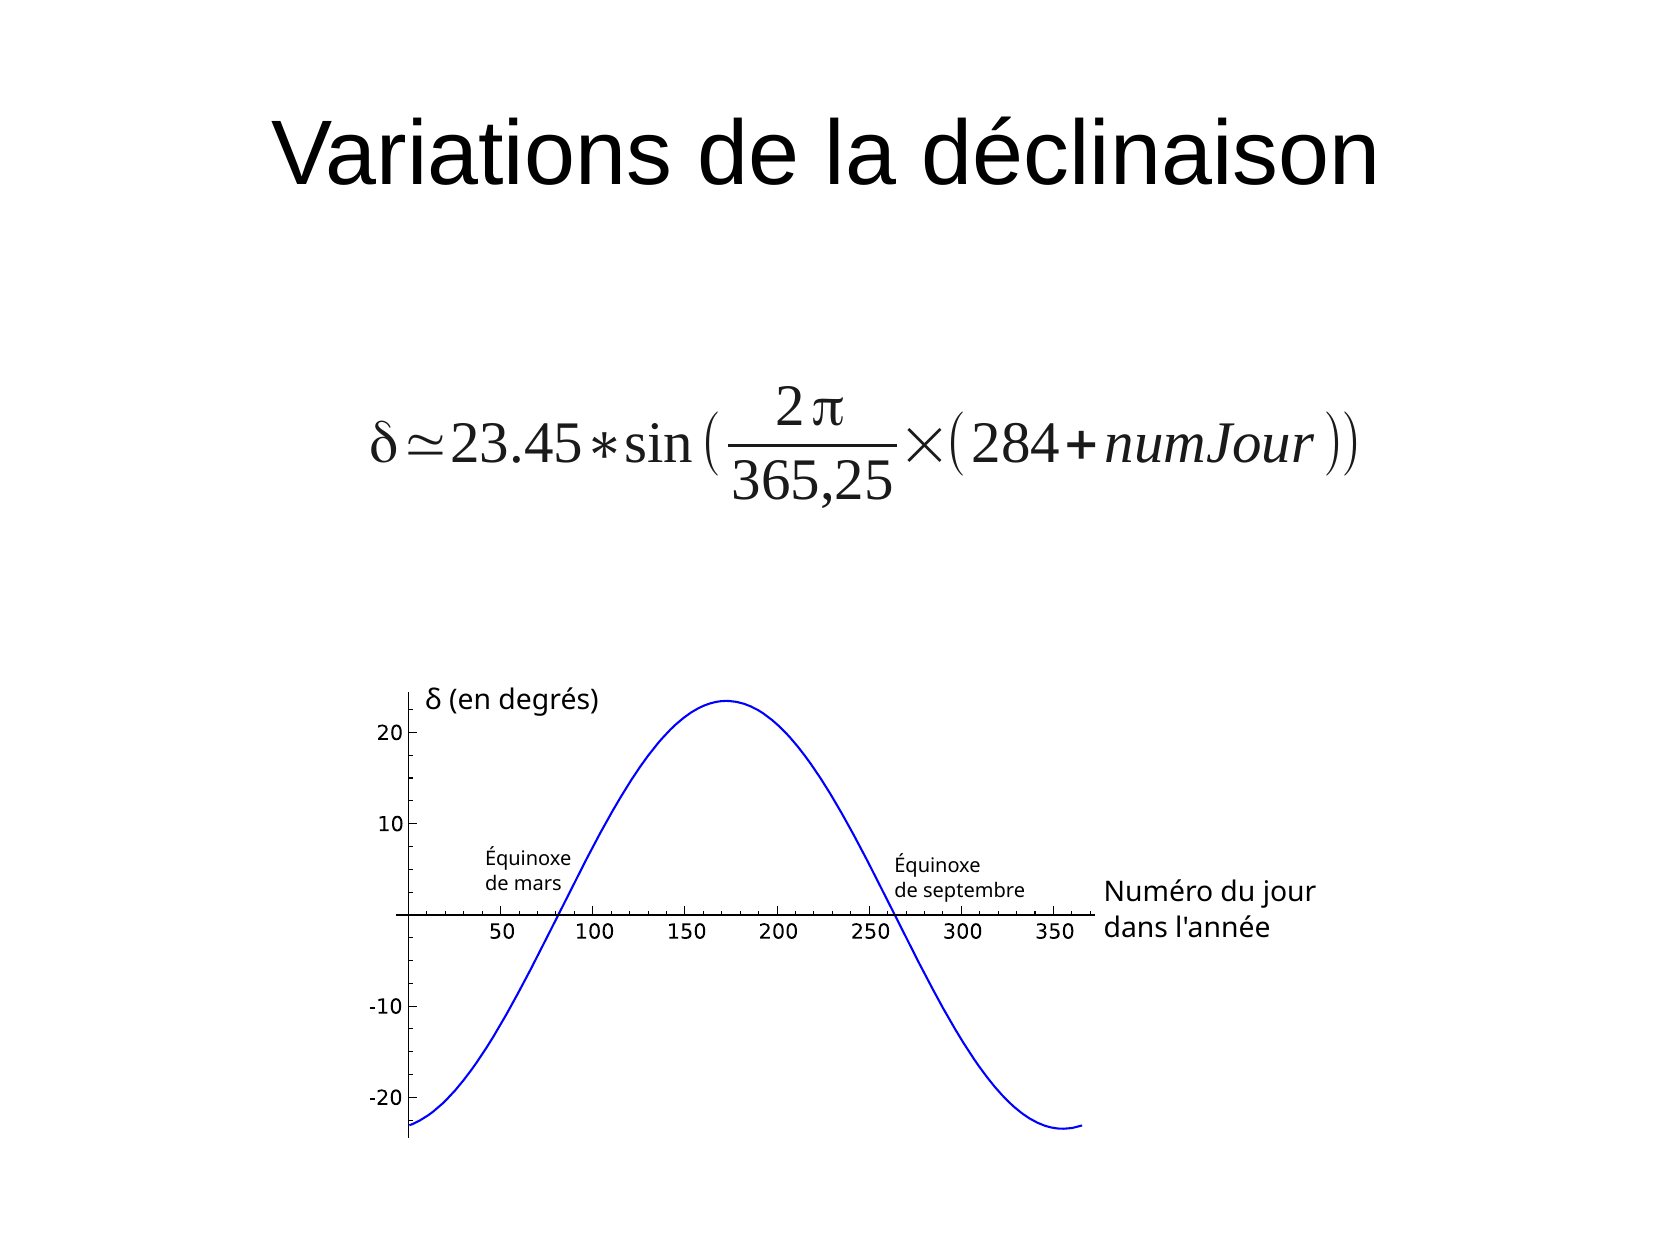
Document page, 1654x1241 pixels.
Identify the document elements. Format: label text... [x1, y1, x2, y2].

picture [324, 637, 1425, 1151]
title Variations de la déclinaison [82, 49, 1571, 257]
chart [354, 373, 1377, 514]
